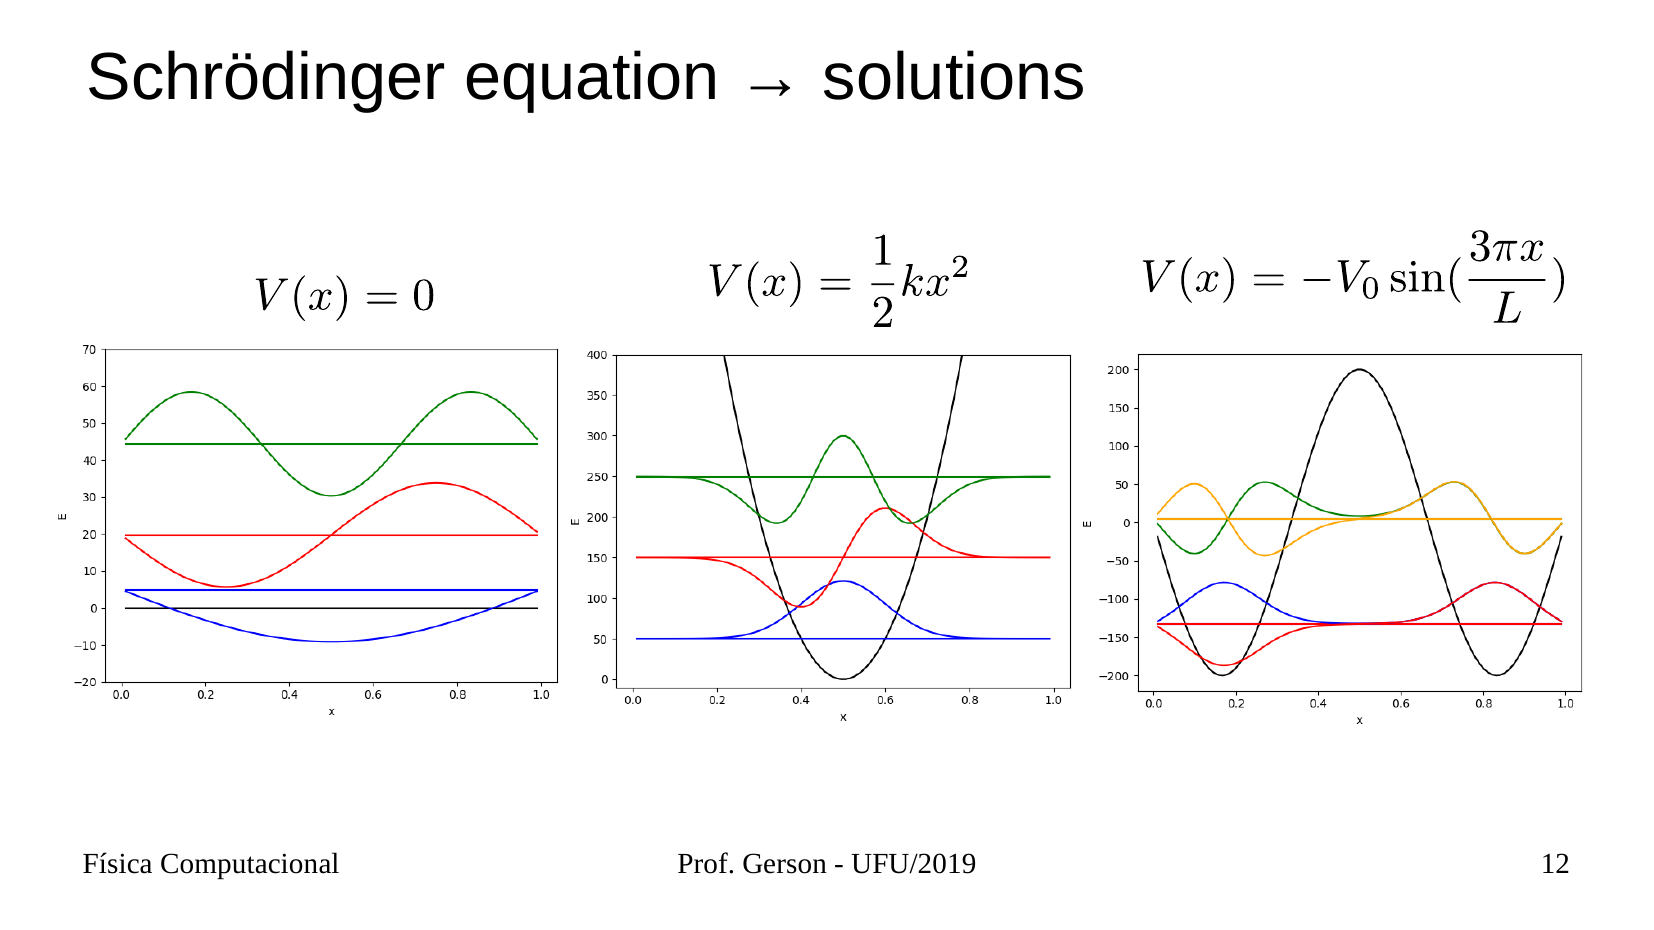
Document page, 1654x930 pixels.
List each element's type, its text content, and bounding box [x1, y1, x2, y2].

picture [251, 273, 436, 323]
text_box Schrödinger equation → solutions [71, 31, 1203, 124]
picture [705, 232, 969, 329]
picture [1140, 230, 1564, 323]
picture [54, 340, 1591, 728]
